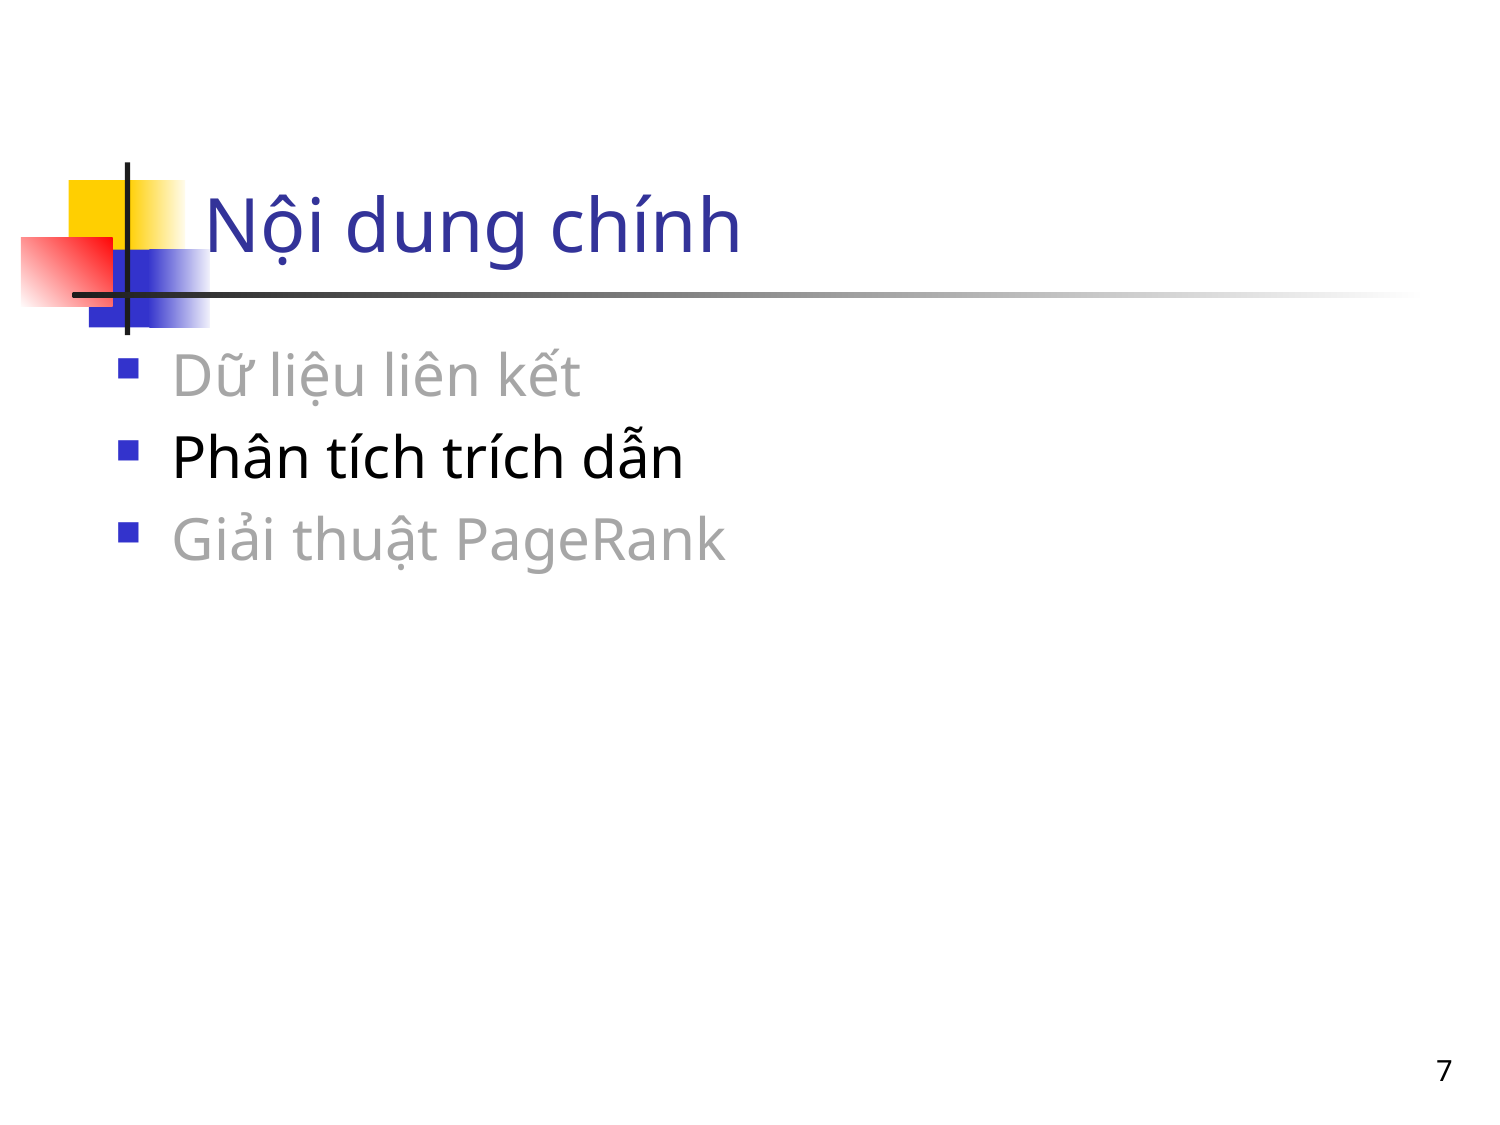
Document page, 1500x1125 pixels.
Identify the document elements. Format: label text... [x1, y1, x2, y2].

slide_number <number> [1155, 1024, 1468, 1100]
list Dữ liệu liên kết Phân tích trích dẫn Giải thuật PageRank [100, 331, 1469, 1006]
title Nội dung chính [188, 35, 1468, 275]
